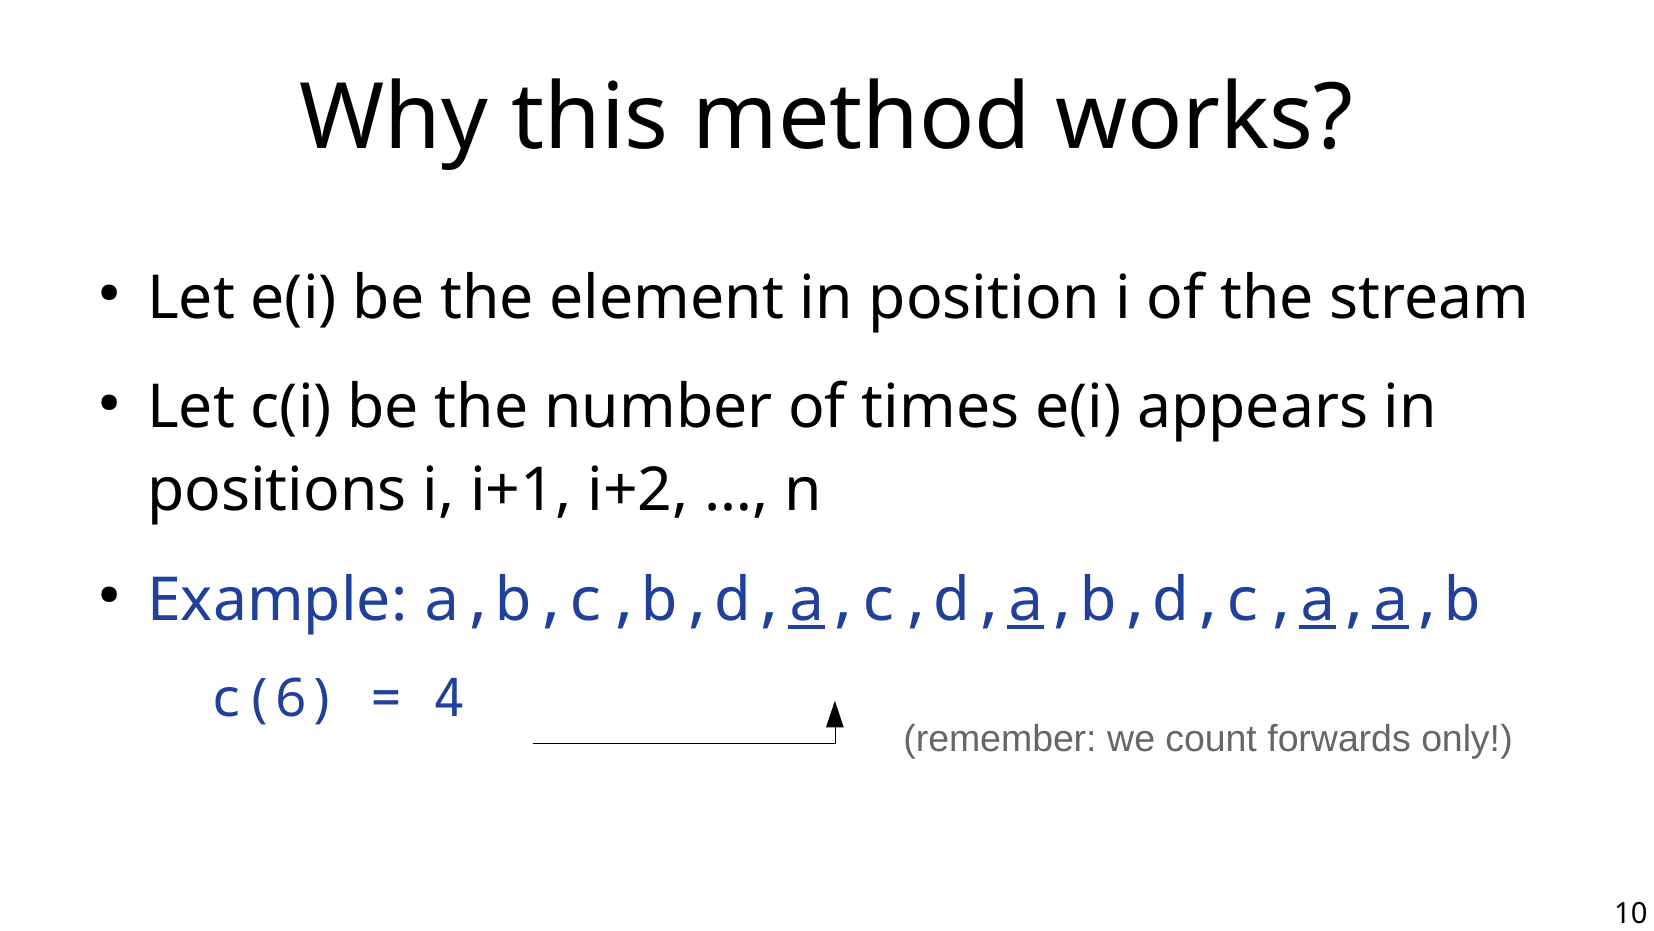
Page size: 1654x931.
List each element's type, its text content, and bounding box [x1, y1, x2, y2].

list Let e(i) be the element in position i of the stream Let c(i) be the number of times e(i) appears in positions i, i+1, i+2, …, n Example: a,b,c,b,d,a,c,d,a,b,d,c,a,a,b c(6) = 4 [82, 253, 1571, 793]
title Why this method works? [82, 1, 1571, 226]
text_box (remember: we count forwards only!) [888, 710, 1539, 768]
